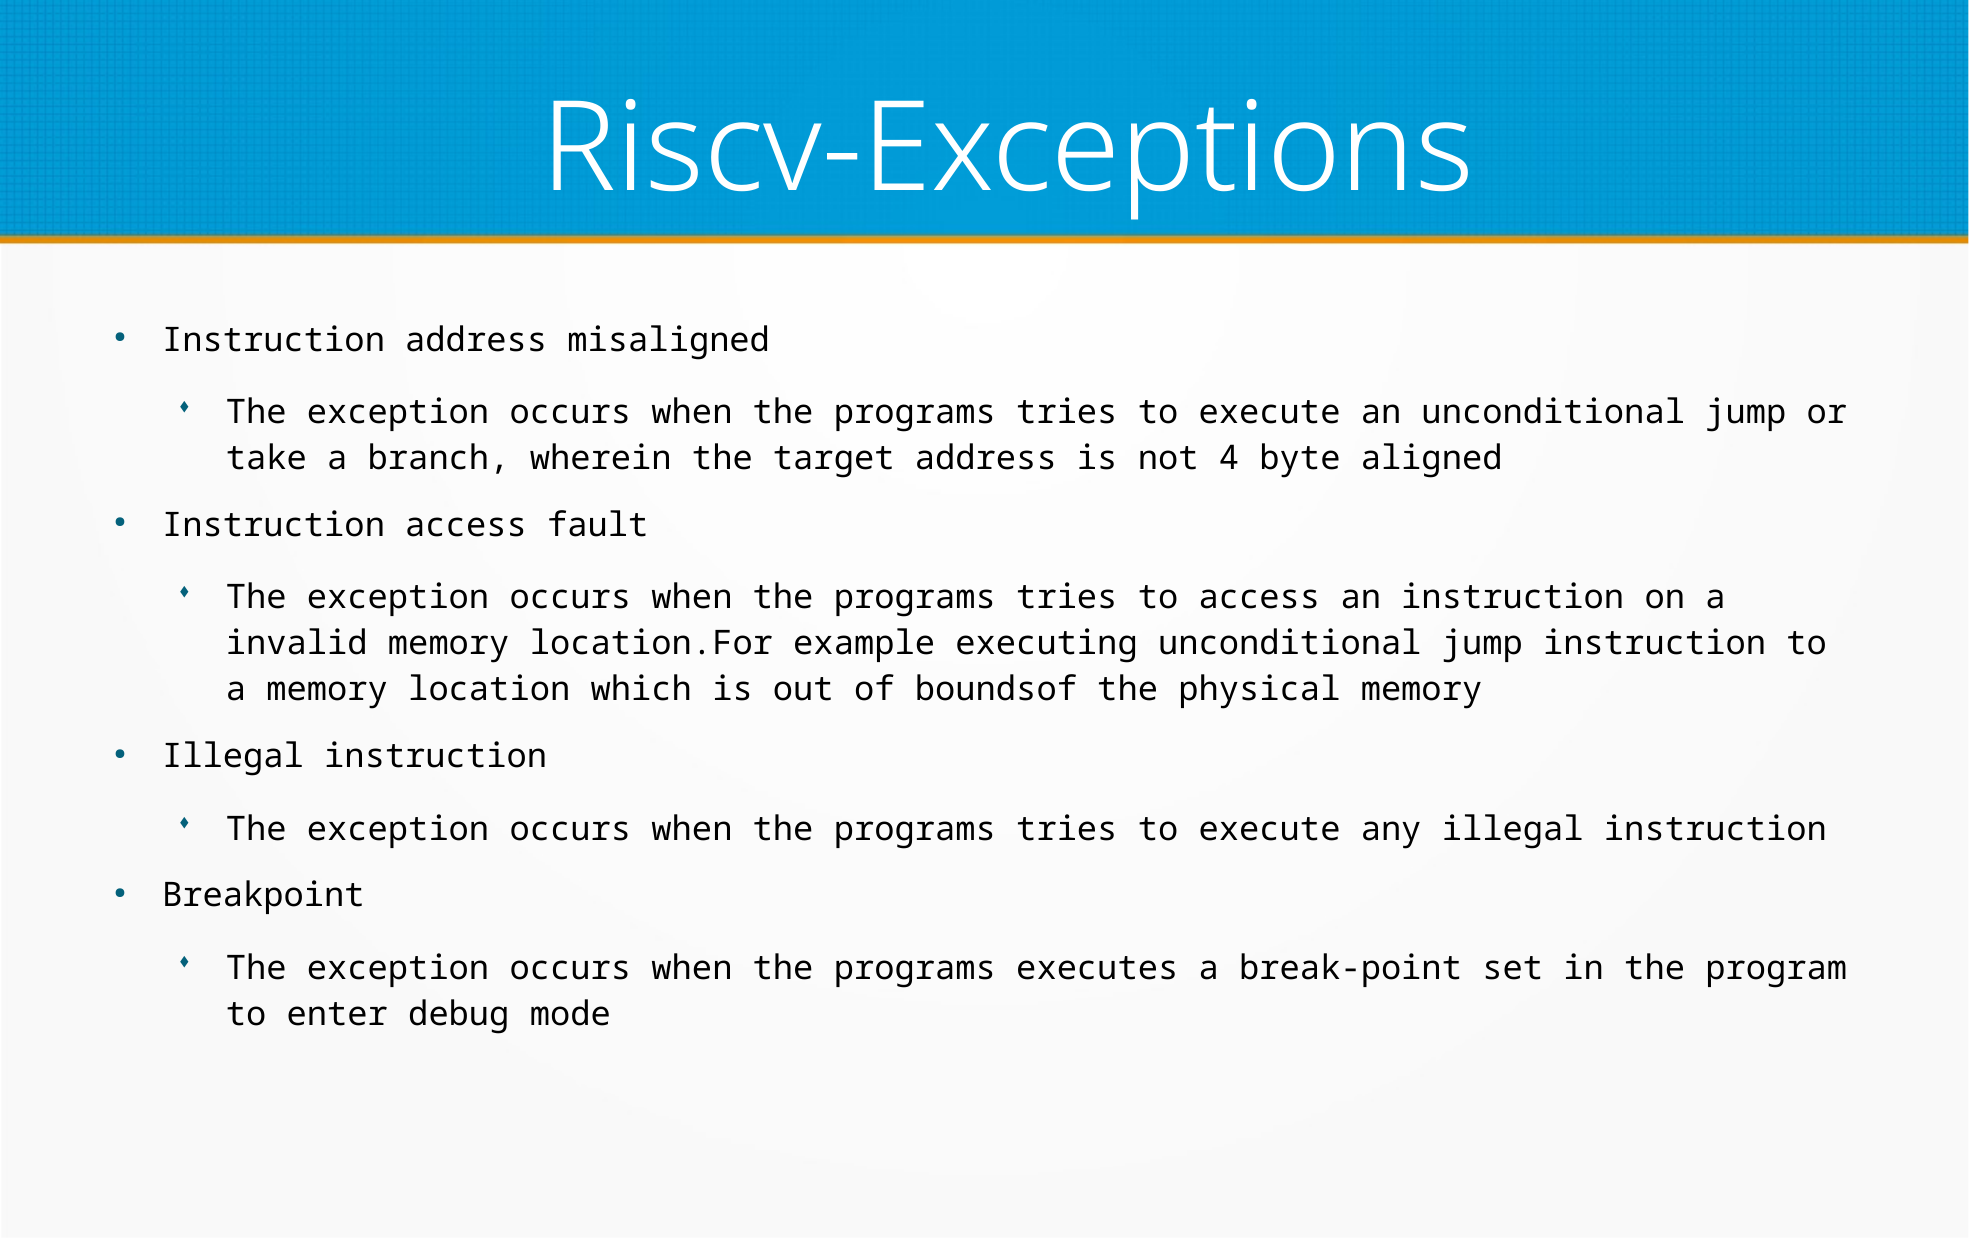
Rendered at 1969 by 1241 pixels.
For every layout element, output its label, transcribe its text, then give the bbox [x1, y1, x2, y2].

list Instruction address misaligned The exception occurs when the programs tries to execute an unconditional jump or take a branch, wherein the target address is not 4 byte aligned Instruction access fault The exception occurs when the programs tries to access an instruction on a invalid memory location.For example executing unconditional jump instruction to a memory location which is out of boundsof the physical memory Illegal instruction The exception occurs when the programs tries to execute any illegal instruction Breakpoint The exception occurs when the programs executes a break-point set in the program to enter debug mode [98, 315, 1861, 1081]
picture [0, 233, 1969, 1241]
title Riscv-Exceptions [98, 19, 1870, 227]
